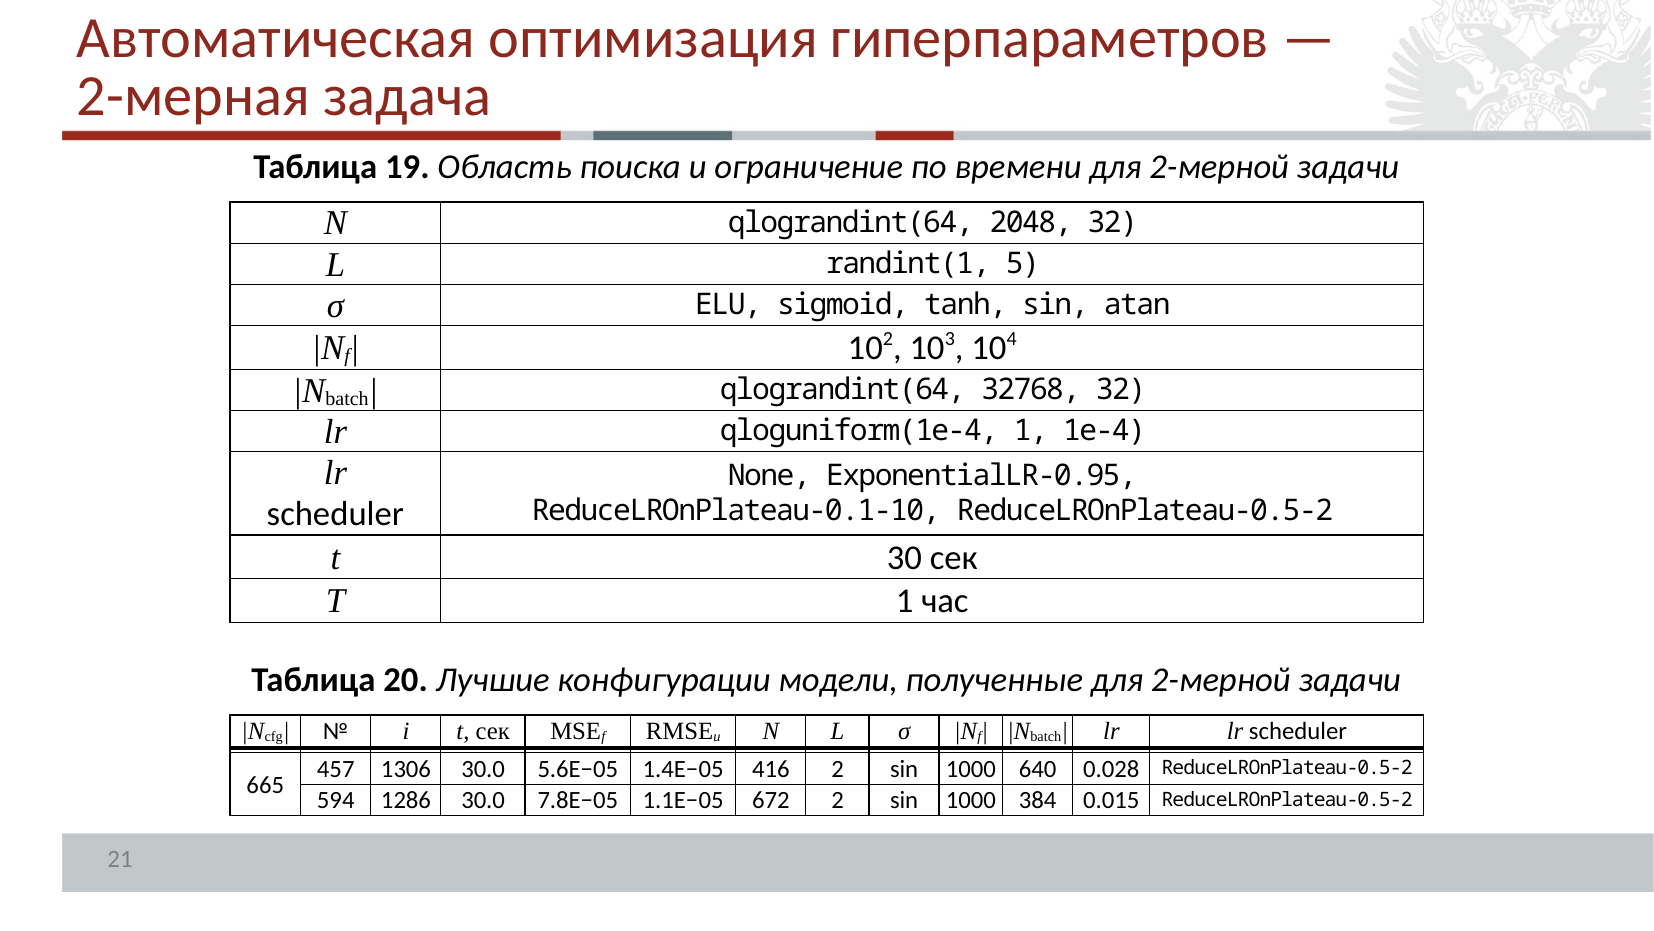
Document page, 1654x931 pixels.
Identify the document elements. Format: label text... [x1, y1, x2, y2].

title Автоматическая оптимизация гиперпараметров — 2-мерная задача [76, 13, 1565, 131]
picture [0, 0, 1654, 931]
